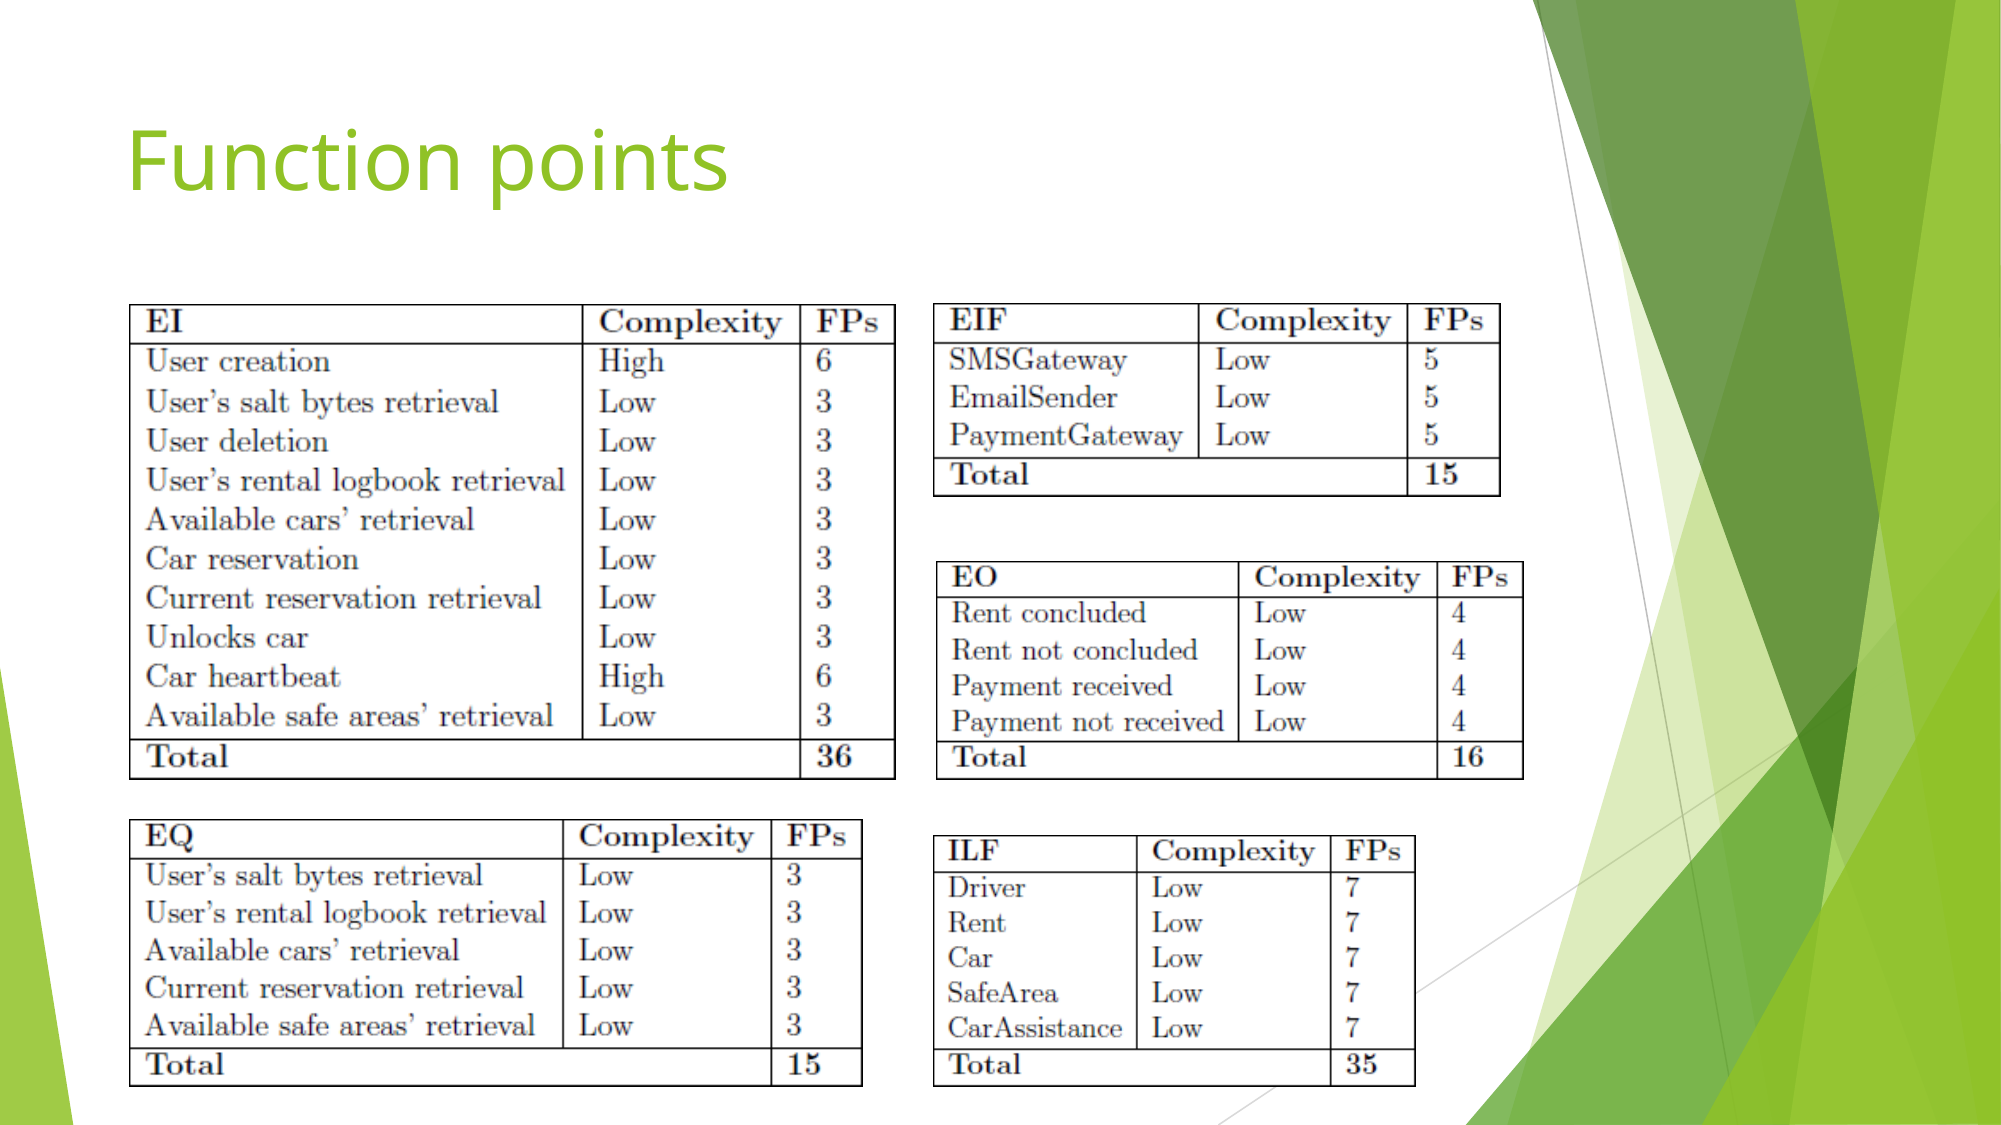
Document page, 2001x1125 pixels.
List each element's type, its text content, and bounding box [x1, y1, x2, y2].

picture [129, 304, 896, 780]
title Function points [111, 99, 1522, 317]
picture [933, 835, 1416, 1087]
picture [936, 561, 1524, 780]
picture [933, 303, 1501, 497]
picture [129, 819, 863, 1087]
